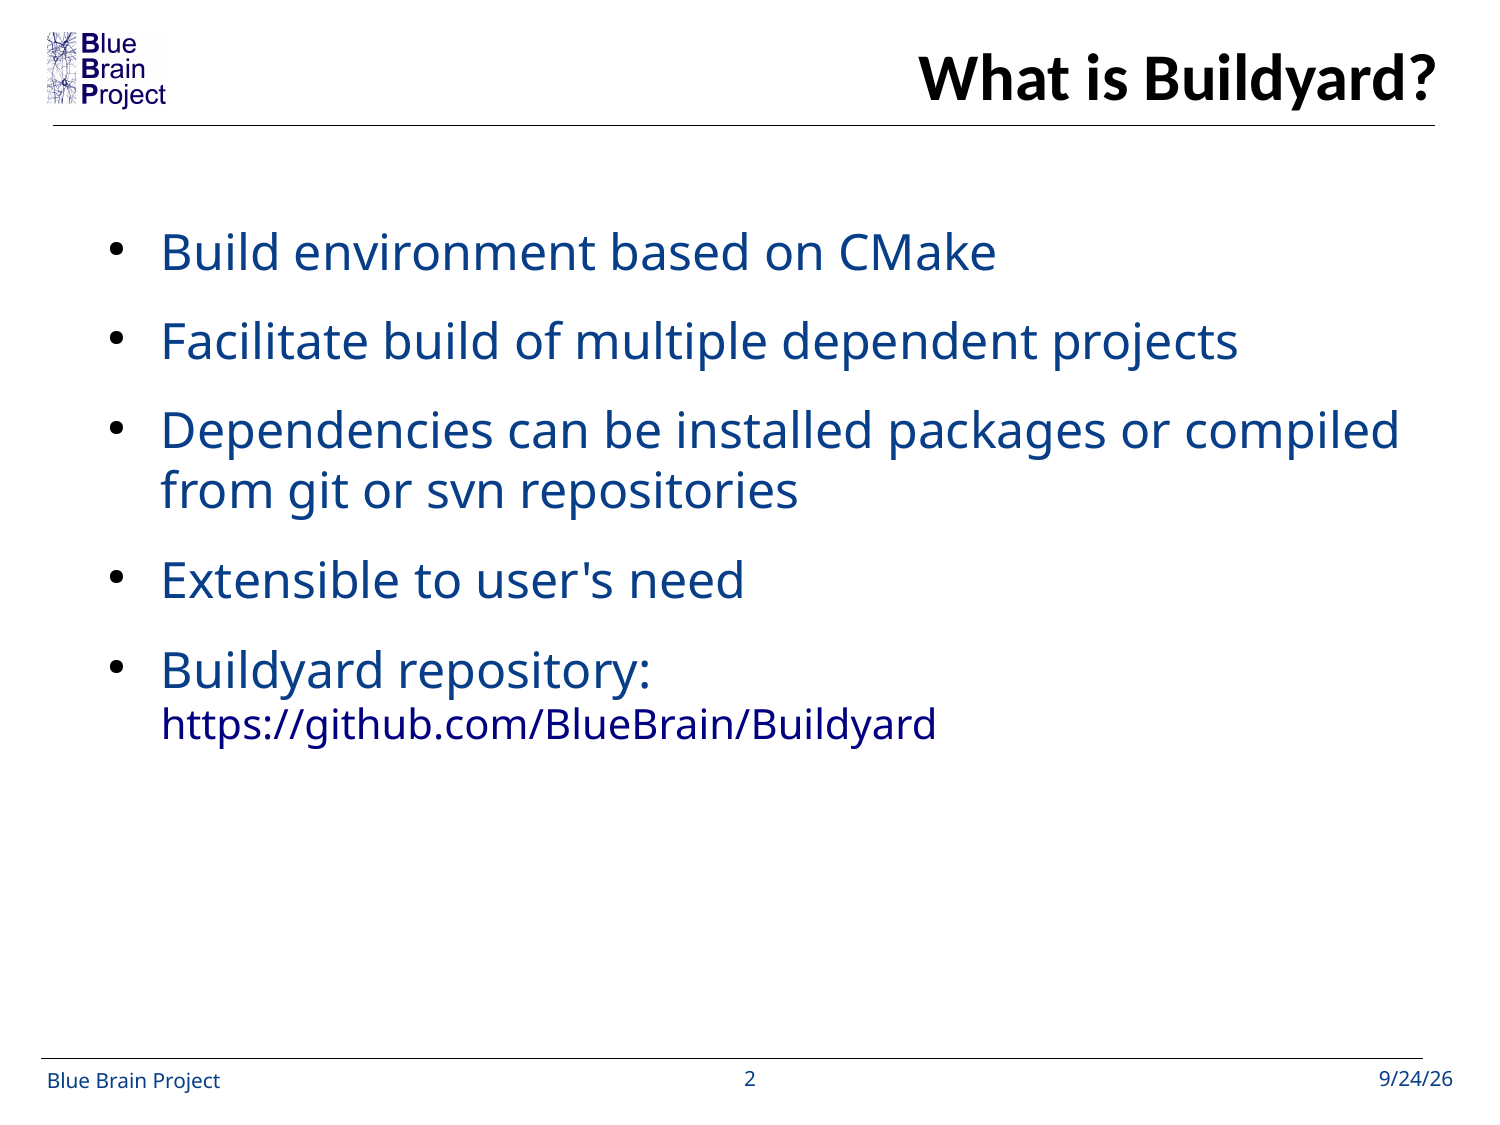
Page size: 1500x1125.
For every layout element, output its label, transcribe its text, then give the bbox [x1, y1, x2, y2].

picture [47, 29, 104, 114]
footer Blue Brain Project [31, 1050, 583, 1111]
title What is Buildyard? [104, 22, 1455, 126]
slide_number 6/12/12 [917, 1050, 1469, 1111]
list Build environment based on CMake Facilitate build of multiple dependent projects Dependencies can be installed packages or compiled from git or svn repositories Extensible to user's need Buildyard repository: https://github.com/BlueBrain/Buildyard [75, 212, 1426, 1013]
slide_number <number> [583, 1050, 917, 1111]
